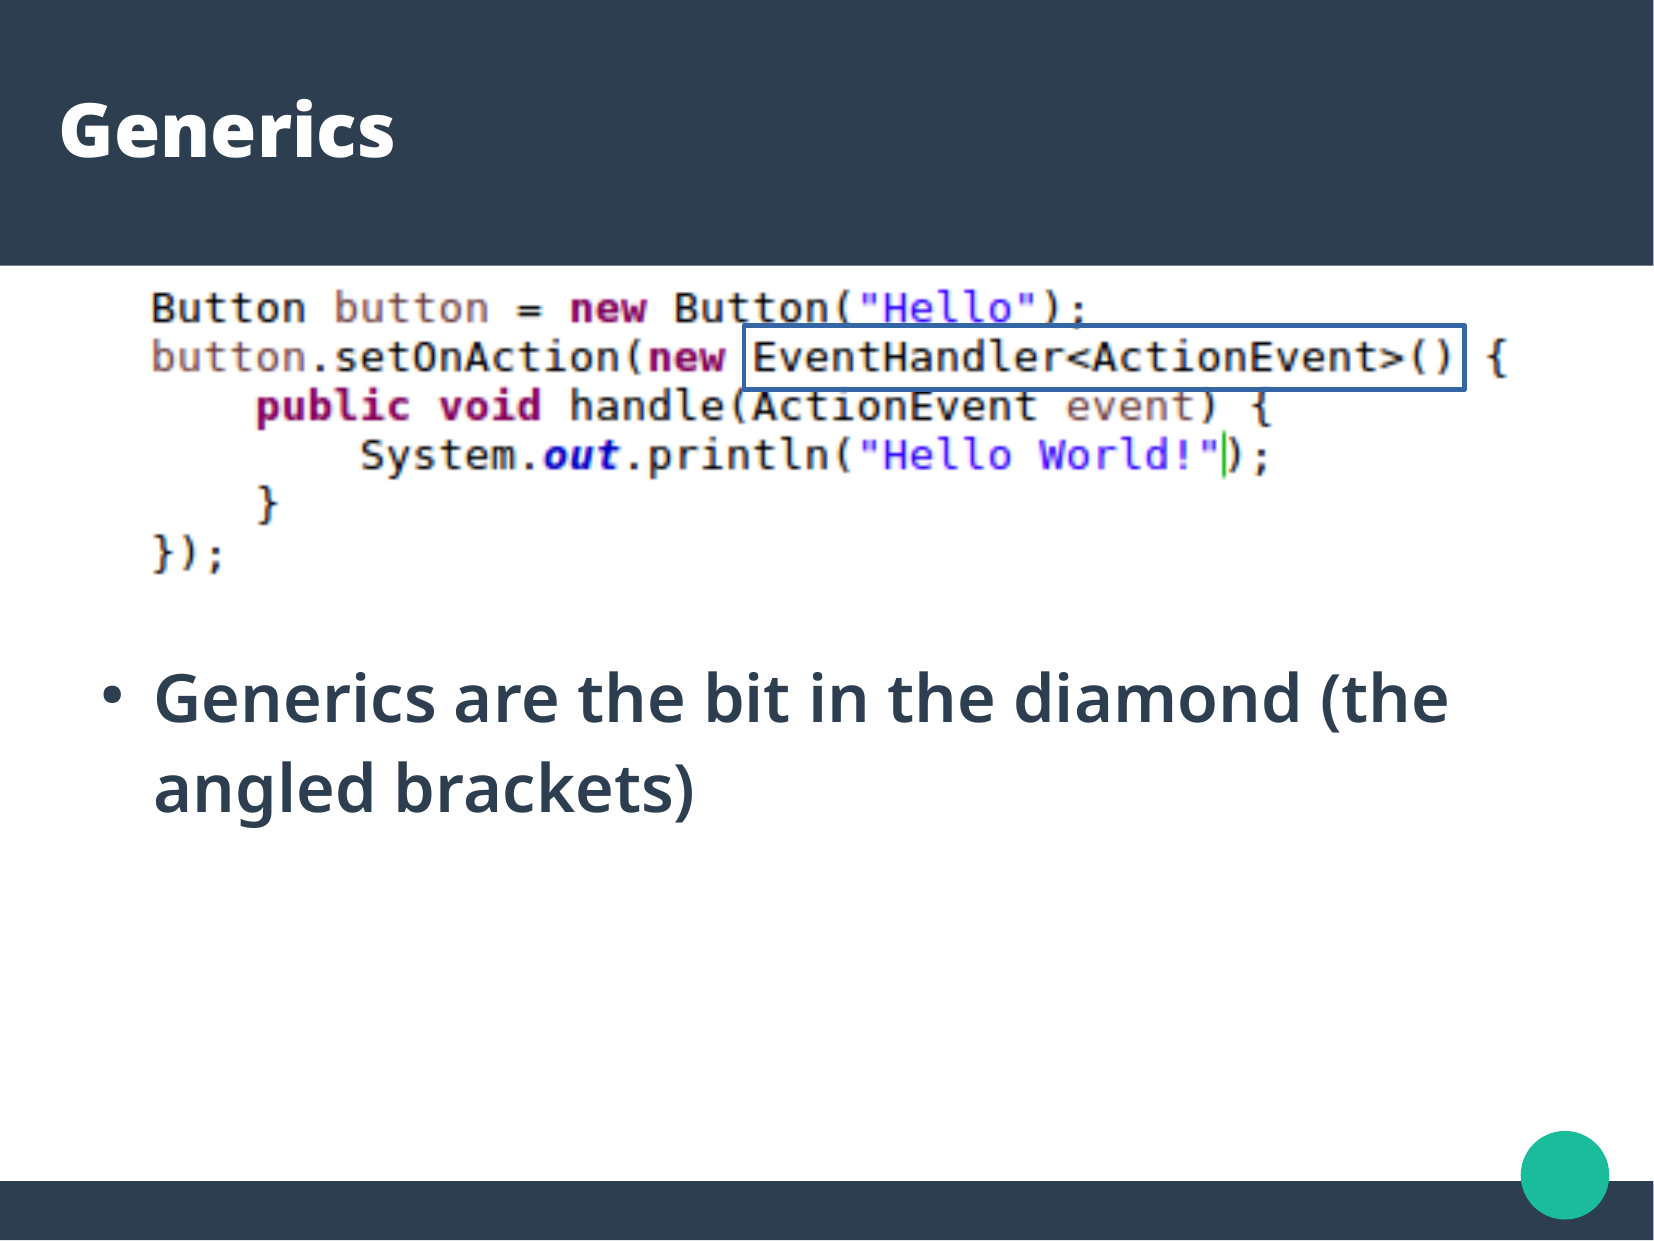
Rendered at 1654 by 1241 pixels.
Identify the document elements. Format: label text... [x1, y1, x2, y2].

title Generics [59, 49, 1595, 207]
picture [113, 271, 1545, 630]
list Generics are the bit in the diamond (the angled brackets) [82, 290, 1571, 1010]
